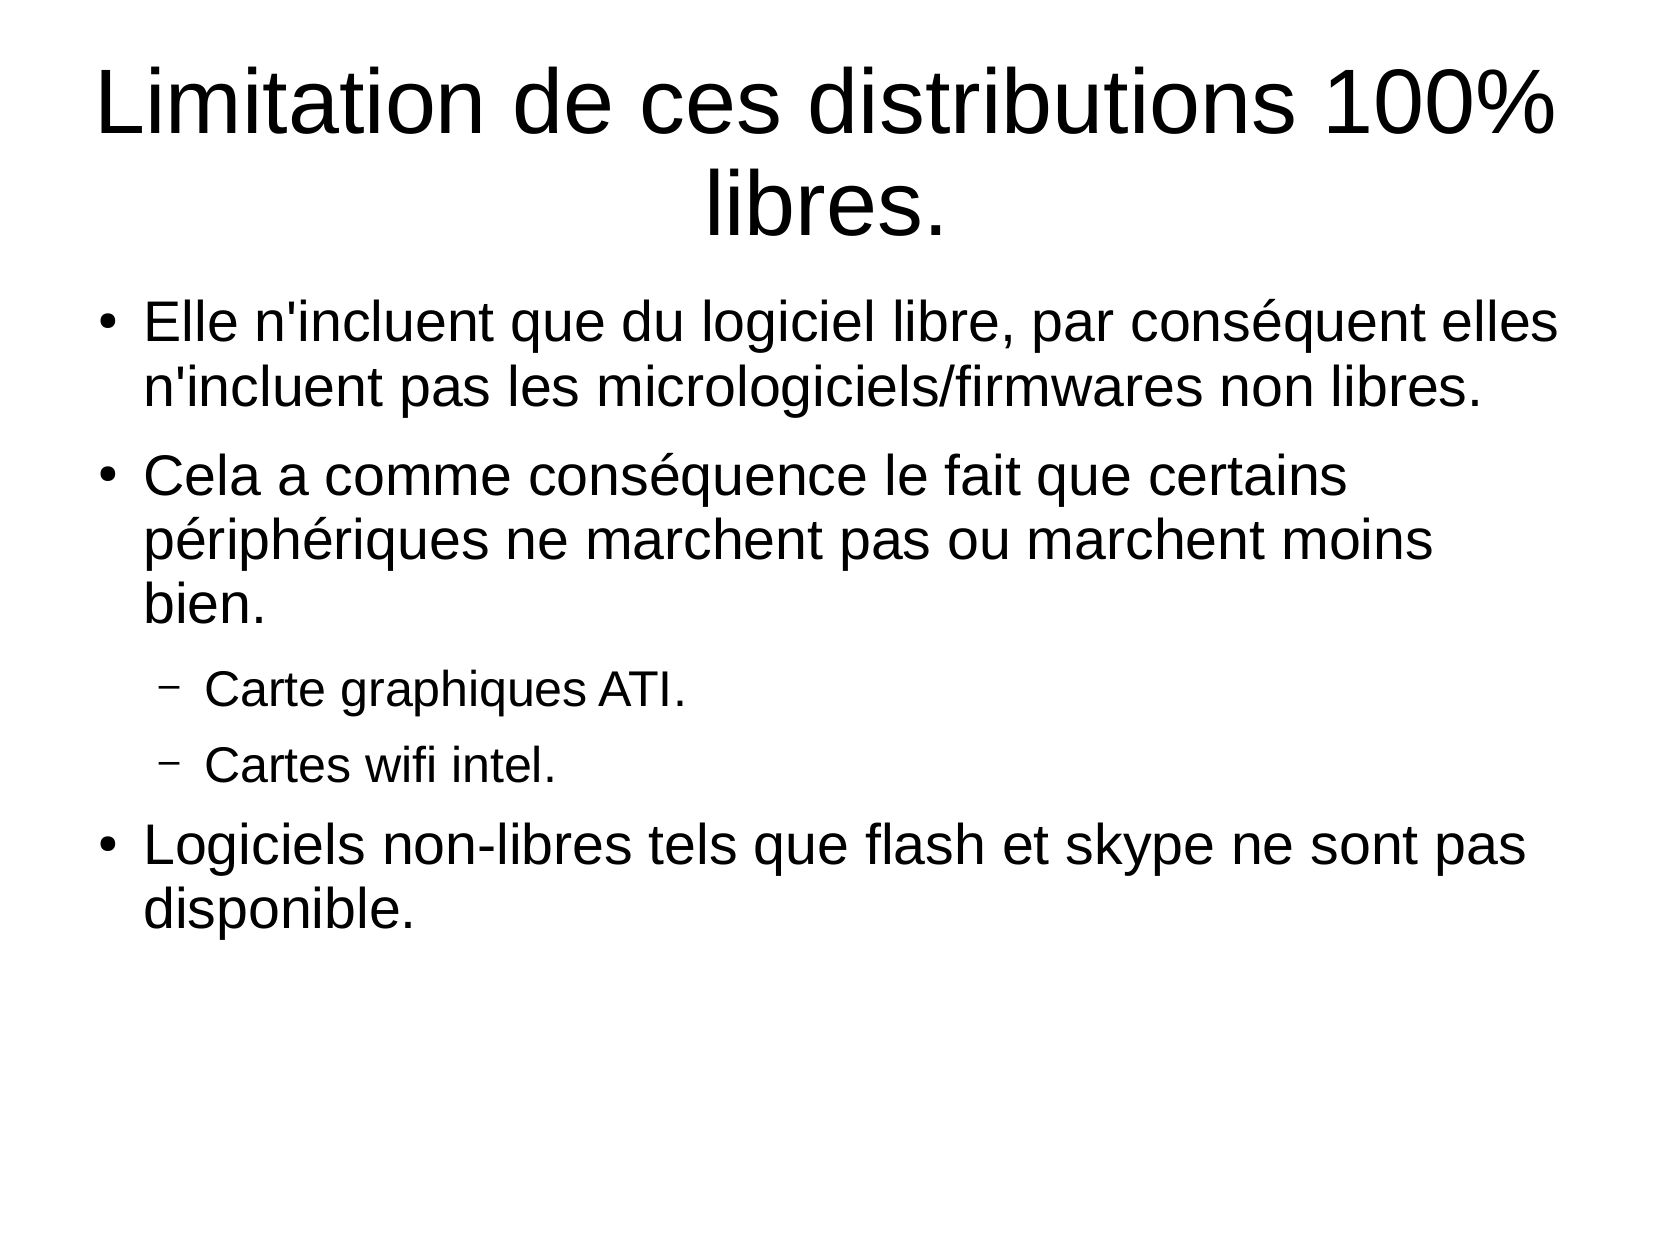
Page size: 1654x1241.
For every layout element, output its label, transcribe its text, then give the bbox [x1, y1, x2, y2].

title Limitation de ces distributions 100% libres. [82, 49, 1571, 257]
list Elle n'incluent que du logiciel libre, par conséquent elles n'incluent pas les micrologiciels/firmwares non libres. Cela a comme conséquence le fait que certains périphériques ne marchent pas ou marchent moins bien. Carte graphiques ATI. Cartes wifi intel. Logiciels non-libres tels que flash et skype ne sont pas disponible. [82, 290, 1571, 1010]
